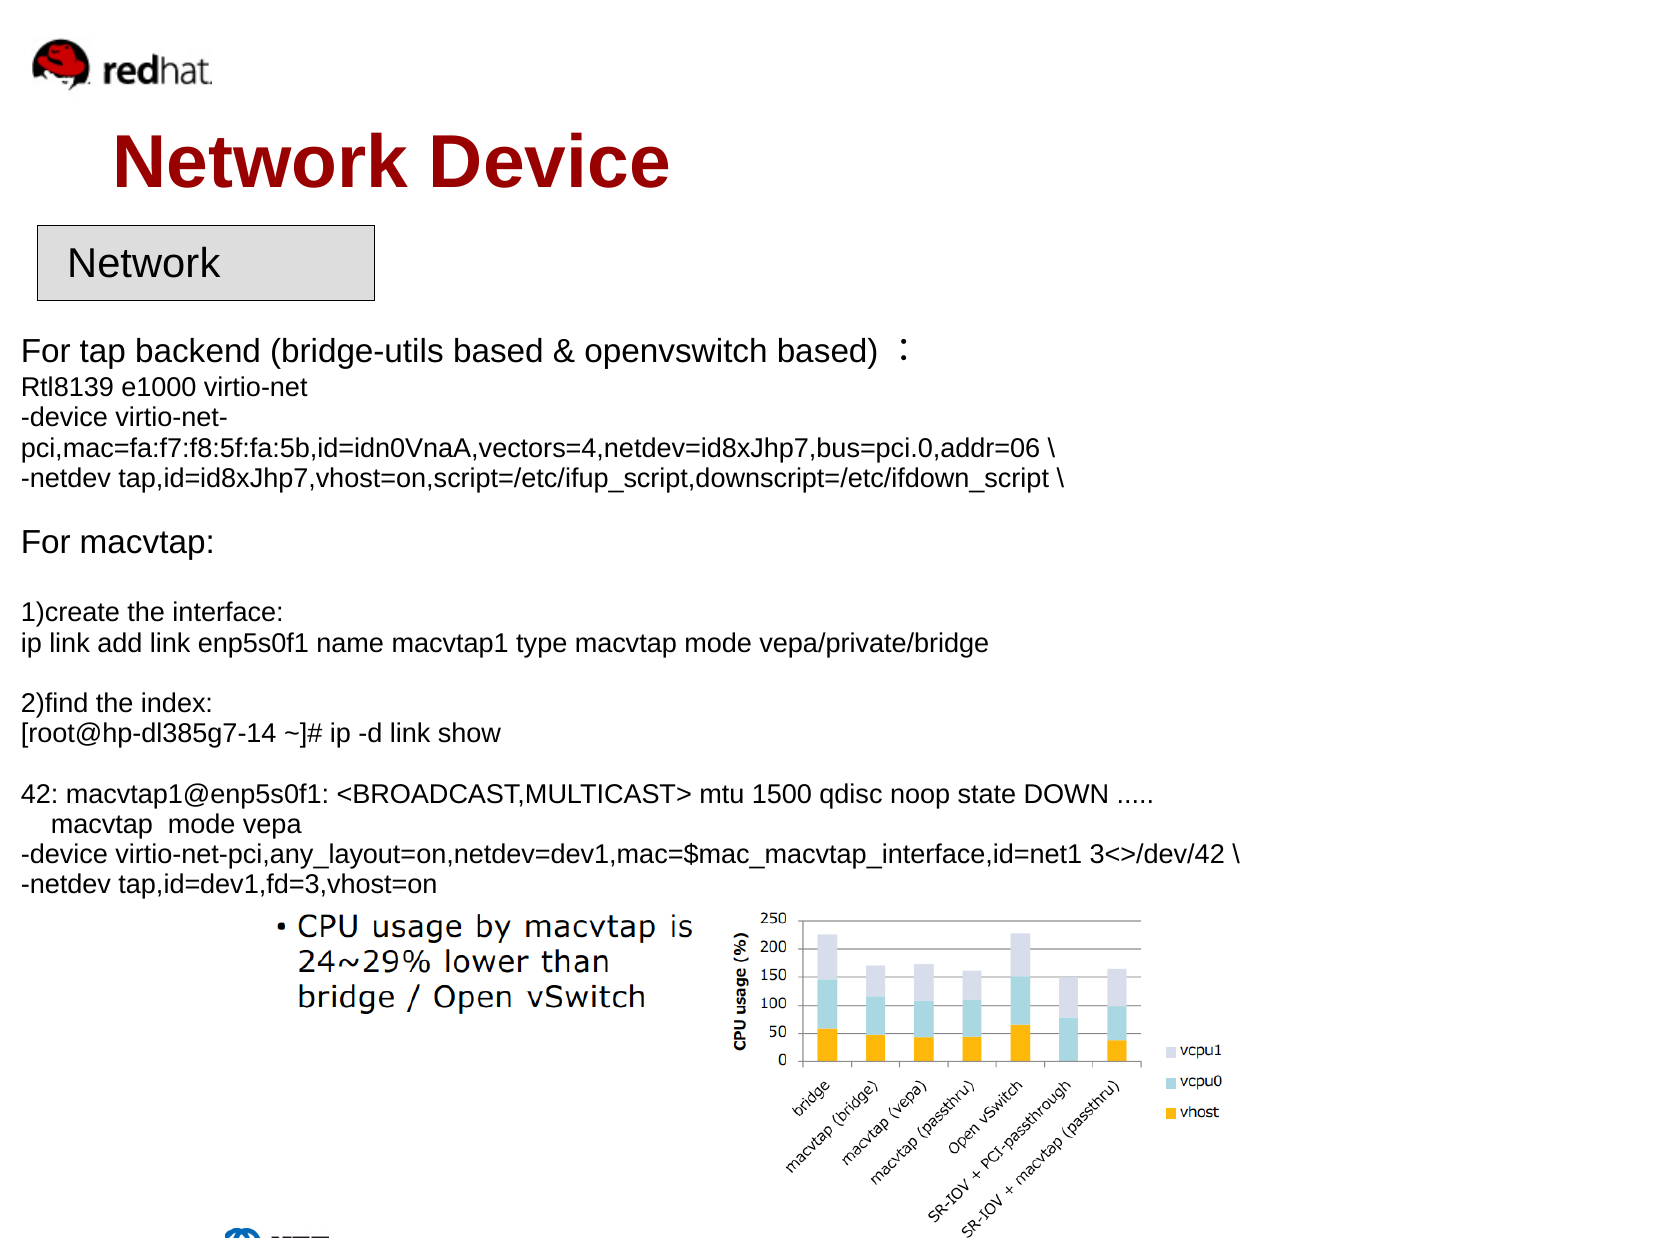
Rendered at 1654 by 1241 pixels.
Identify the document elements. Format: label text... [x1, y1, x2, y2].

text_box For tap backend (bridge-utils based & openvswitch based)： Rtl8139 e1000 virtio-net -device virtio-net-pci,mac=fa:f7:f8:5f:fa:5b,id=idn0VnaA,vectors=4,netdev=id8xJhp7,bus=pci.0,addr=06 \ -netdev tap,id=id8xJhp7,vhost=on,script=/etc/ifup_script,downscript=/etc/ifdown_script \ For macvtap: 1)create the interface: ip link add link enp5s0f1 name macvtap1 type macvtap mode vepa/private/bridge 2)find the index: [root@hp-dl385g7-14 ~]# ip -d link show 42: macvtap1@enp5s0f1: <BROADCAST,MULTICAST> mtu 1500 qdisc noop state DOWN ..... macvtap mode vepa -device virtio-net-pci,any_layout=on,netdev=dev1,mac=$mac_macvtap_interface,id=net1 3<>/dev/42 \ -netdev tap,id=dev1,fd=3,vhost=on [6, 324, 1276, 938]
text_box Network [37, 225, 375, 301]
picture [225, 938, 1242, 1238]
picture [31, 37, 212, 98]
text_box Network Device [112, 112, 1538, 211]
